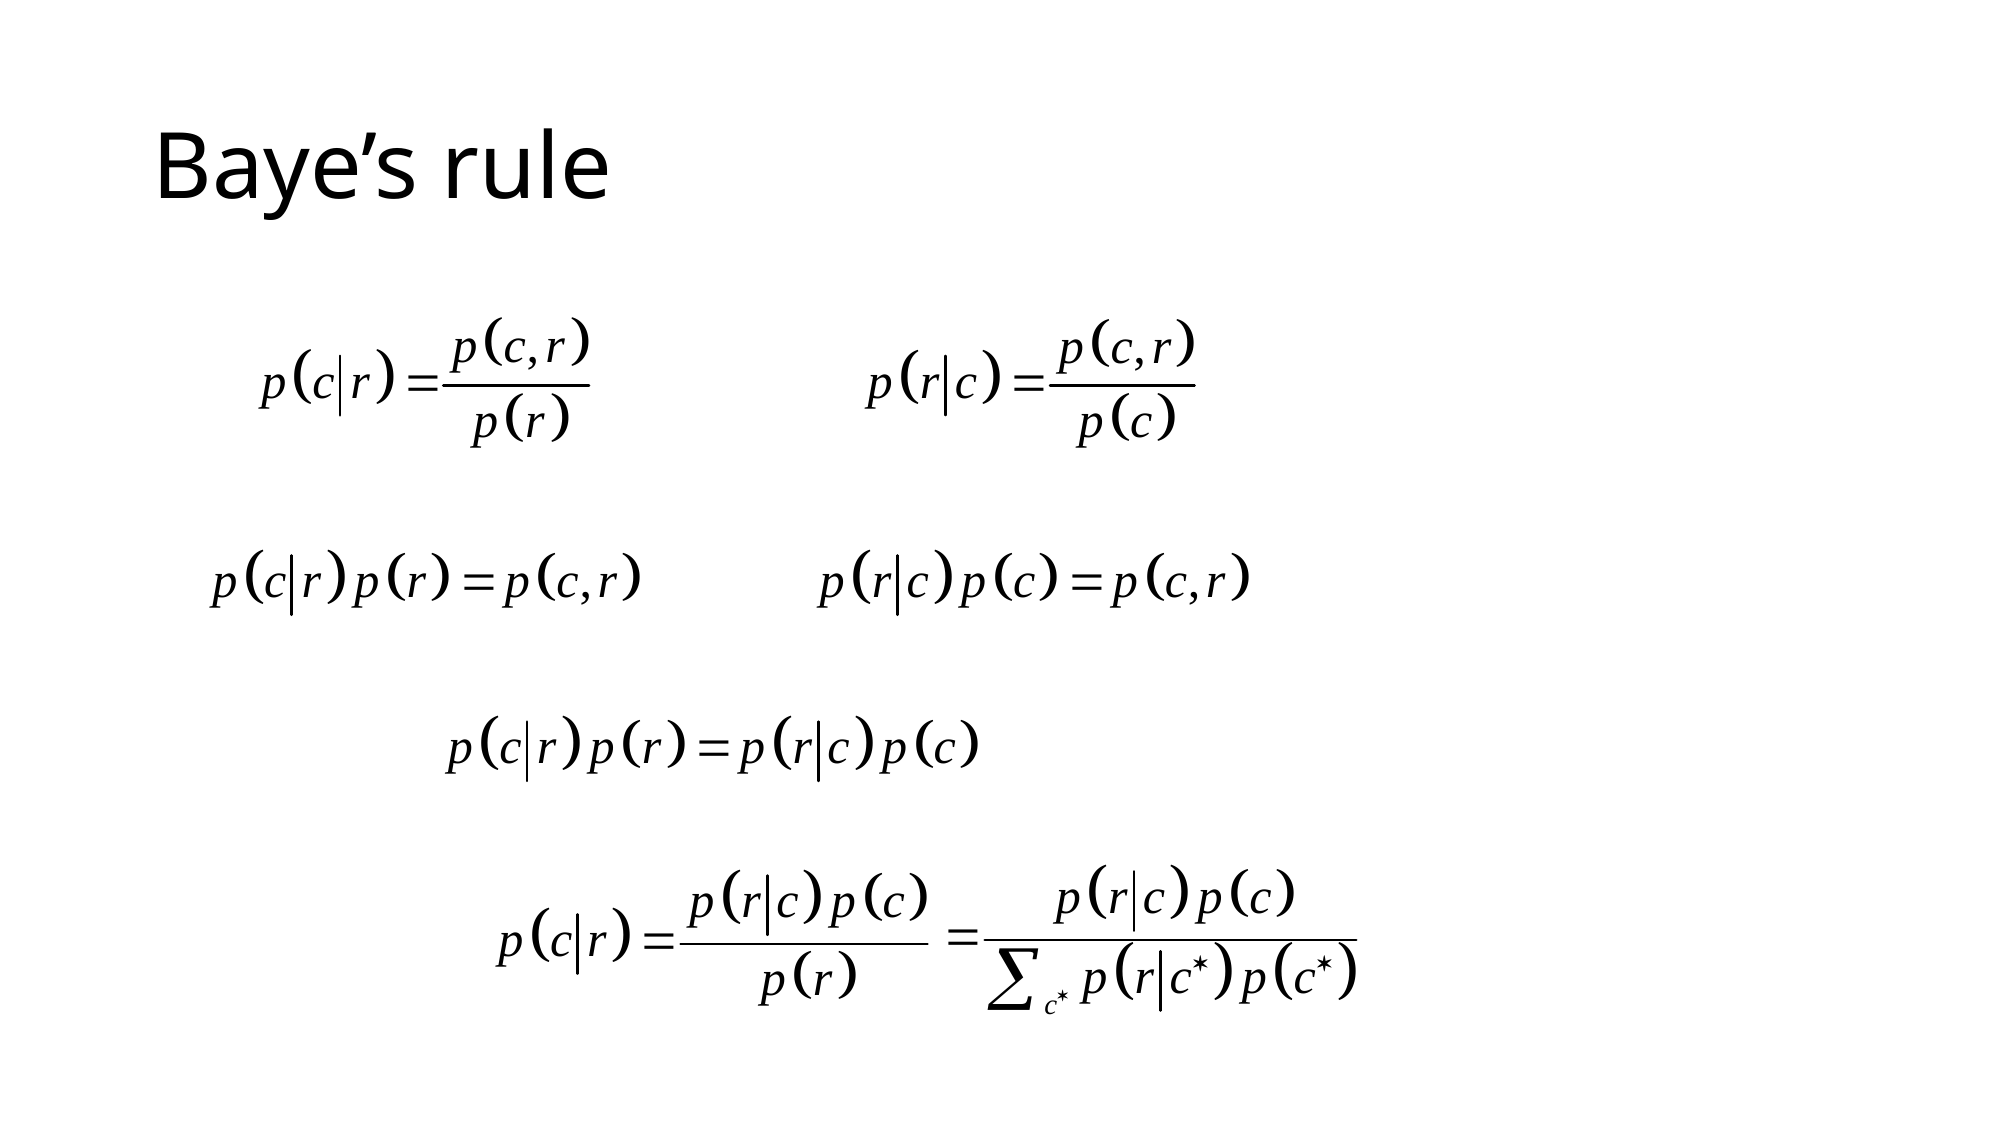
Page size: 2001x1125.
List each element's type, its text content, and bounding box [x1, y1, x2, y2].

chart [806, 539, 1254, 632]
chart [434, 705, 987, 798]
chart [854, 310, 1206, 465]
title Baye’s rule [137, 59, 1863, 278]
chart [247, 310, 599, 465]
chart [199, 539, 647, 632]
chart [484, 856, 1367, 1028]
